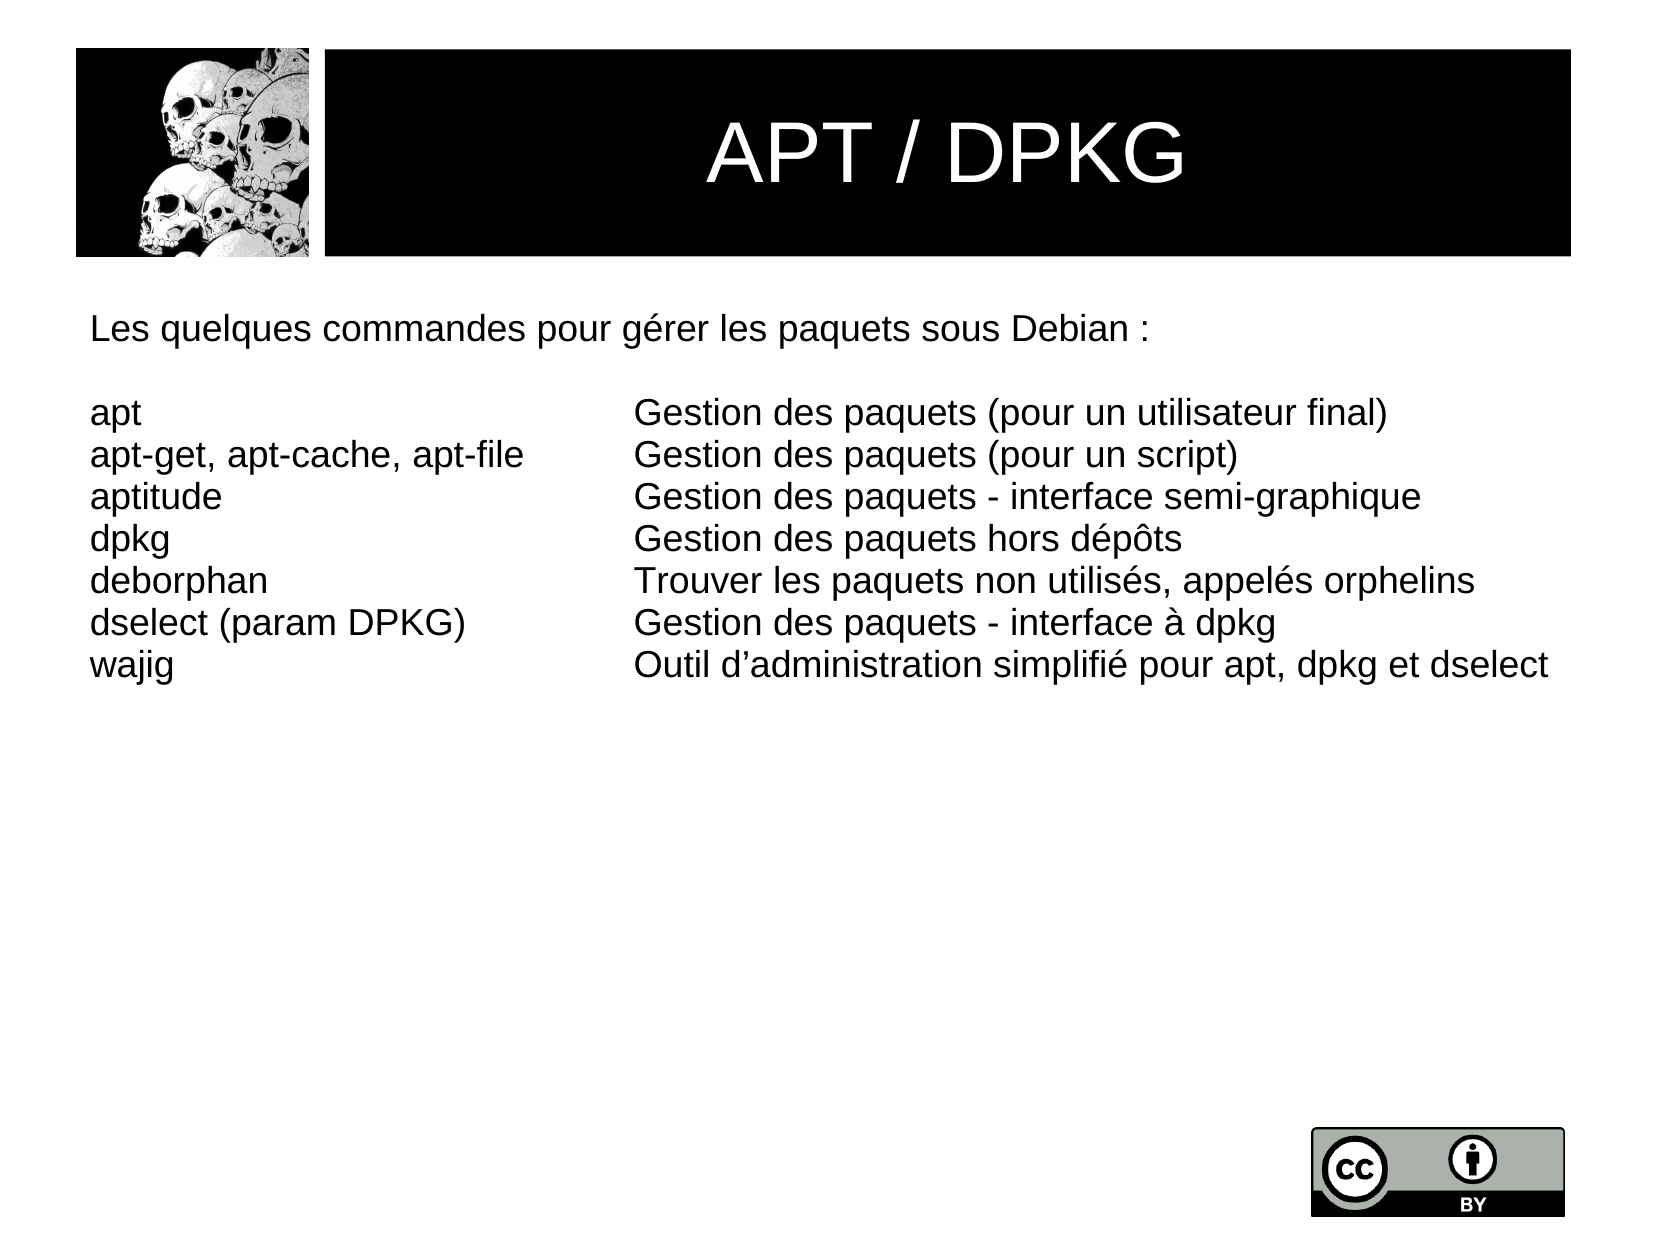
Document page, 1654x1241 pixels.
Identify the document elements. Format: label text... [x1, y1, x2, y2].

text_box Les quelques commandes pour gérer les paquets sous Debian : apt Gestion des paquets (pour un utilisateur final) apt-get, apt-cache, apt-file Gestion des paquets (pour un script) aptitude Gestion des paquets - interface semi-graphique dpkg Gestion des paquets hors dépôts deborphan Trouver les paquets non utilisés, appelés orphelins dselect (param DPKG) Gestion des paquets - interface à dpkg wajig Outil d’administration simplifié pour apt, dpkg et dselect [75, 300, 1576, 875]
picture [1311, 1127, 1565, 1217]
title APT / DPKG [324, 49, 1571, 257]
picture [76, 48, 309, 257]
